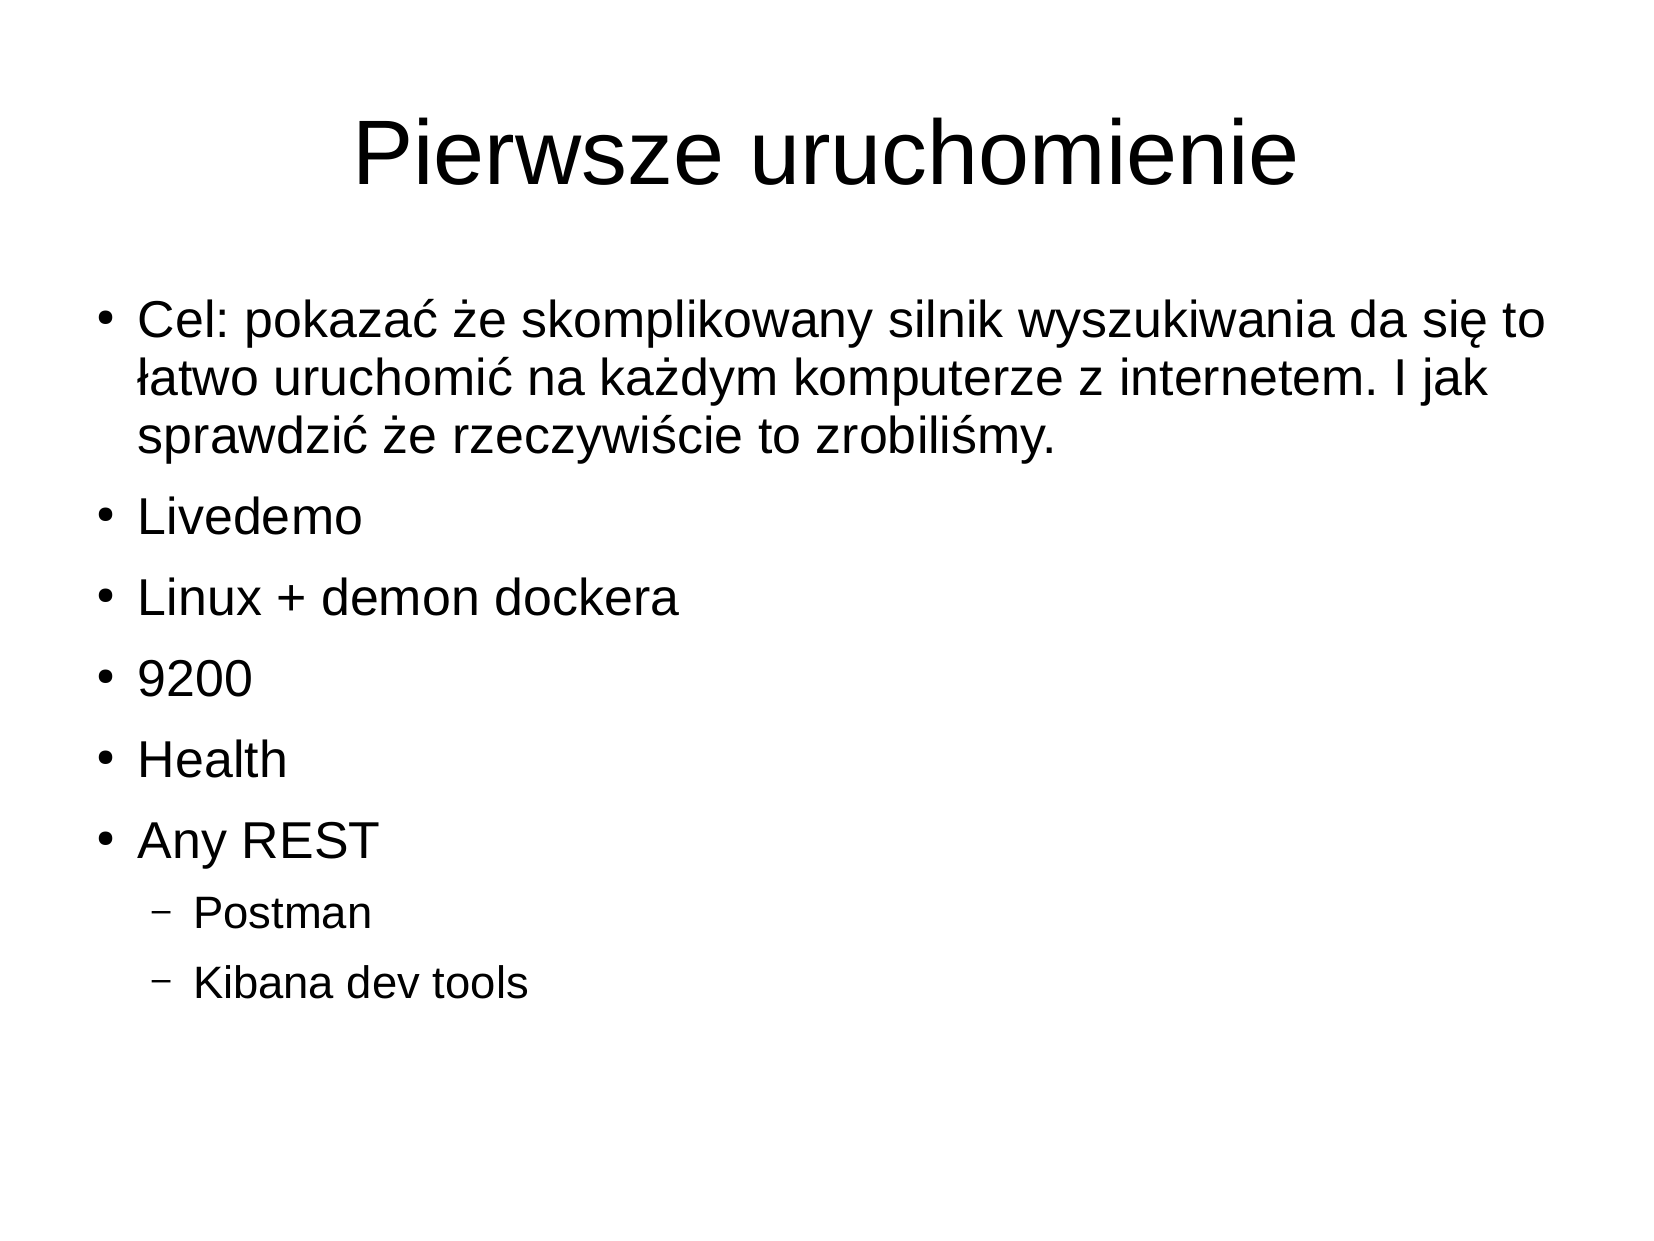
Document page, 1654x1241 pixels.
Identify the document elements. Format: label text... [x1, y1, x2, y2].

title Pierwsze uruchomienie [82, 49, 1571, 257]
list Cel: pokazać że skomplikowany silnik wyszukiwania da się to łatwo uruchomić na każdym komputerze z internetem. I jak sprawdzić że rzeczywiście to zrobiliśmy. Livedemo Linux + demon dockera 9200 Health Any REST Postman Kibana dev tools [82, 290, 1571, 1010]
